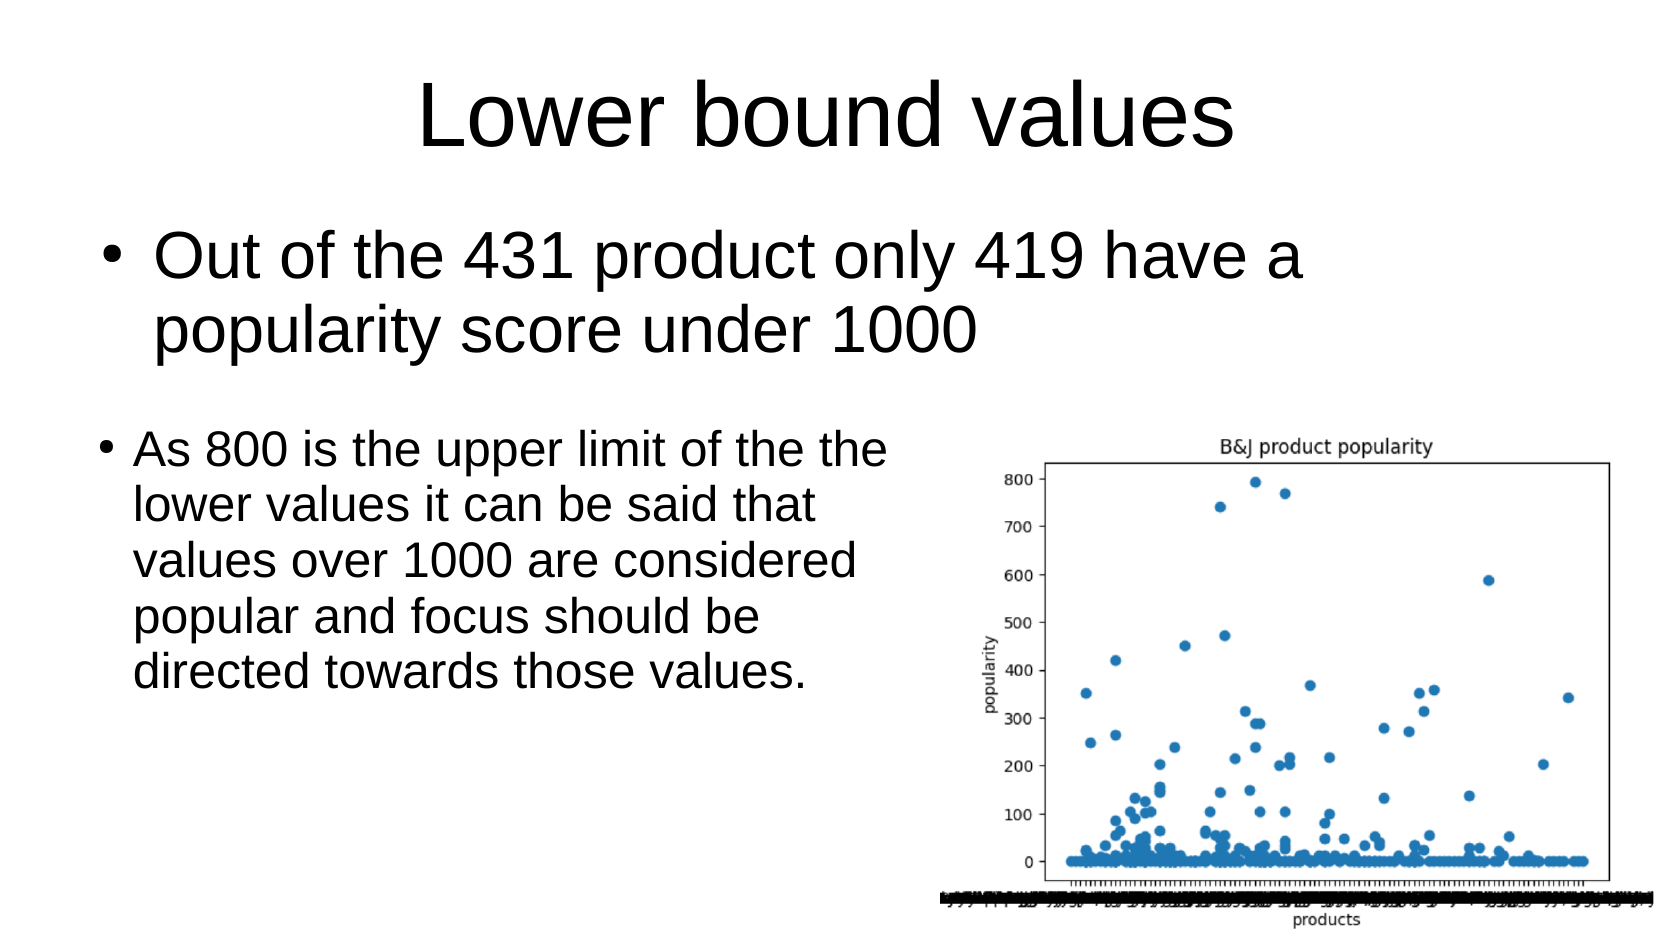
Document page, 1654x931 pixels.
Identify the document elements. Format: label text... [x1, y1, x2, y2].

title Lower bound values [82, 37, 1571, 193]
text_box As 800 is the upper limit of the the lower values it can be said that values over 1000 are considered popular and focus should be directed towards those values. [82, 413, 916, 707]
list Out of the 431 product only 419 have a popularity score under 1000 [82, 217, 1571, 758]
picture [940, 409, 1654, 931]
